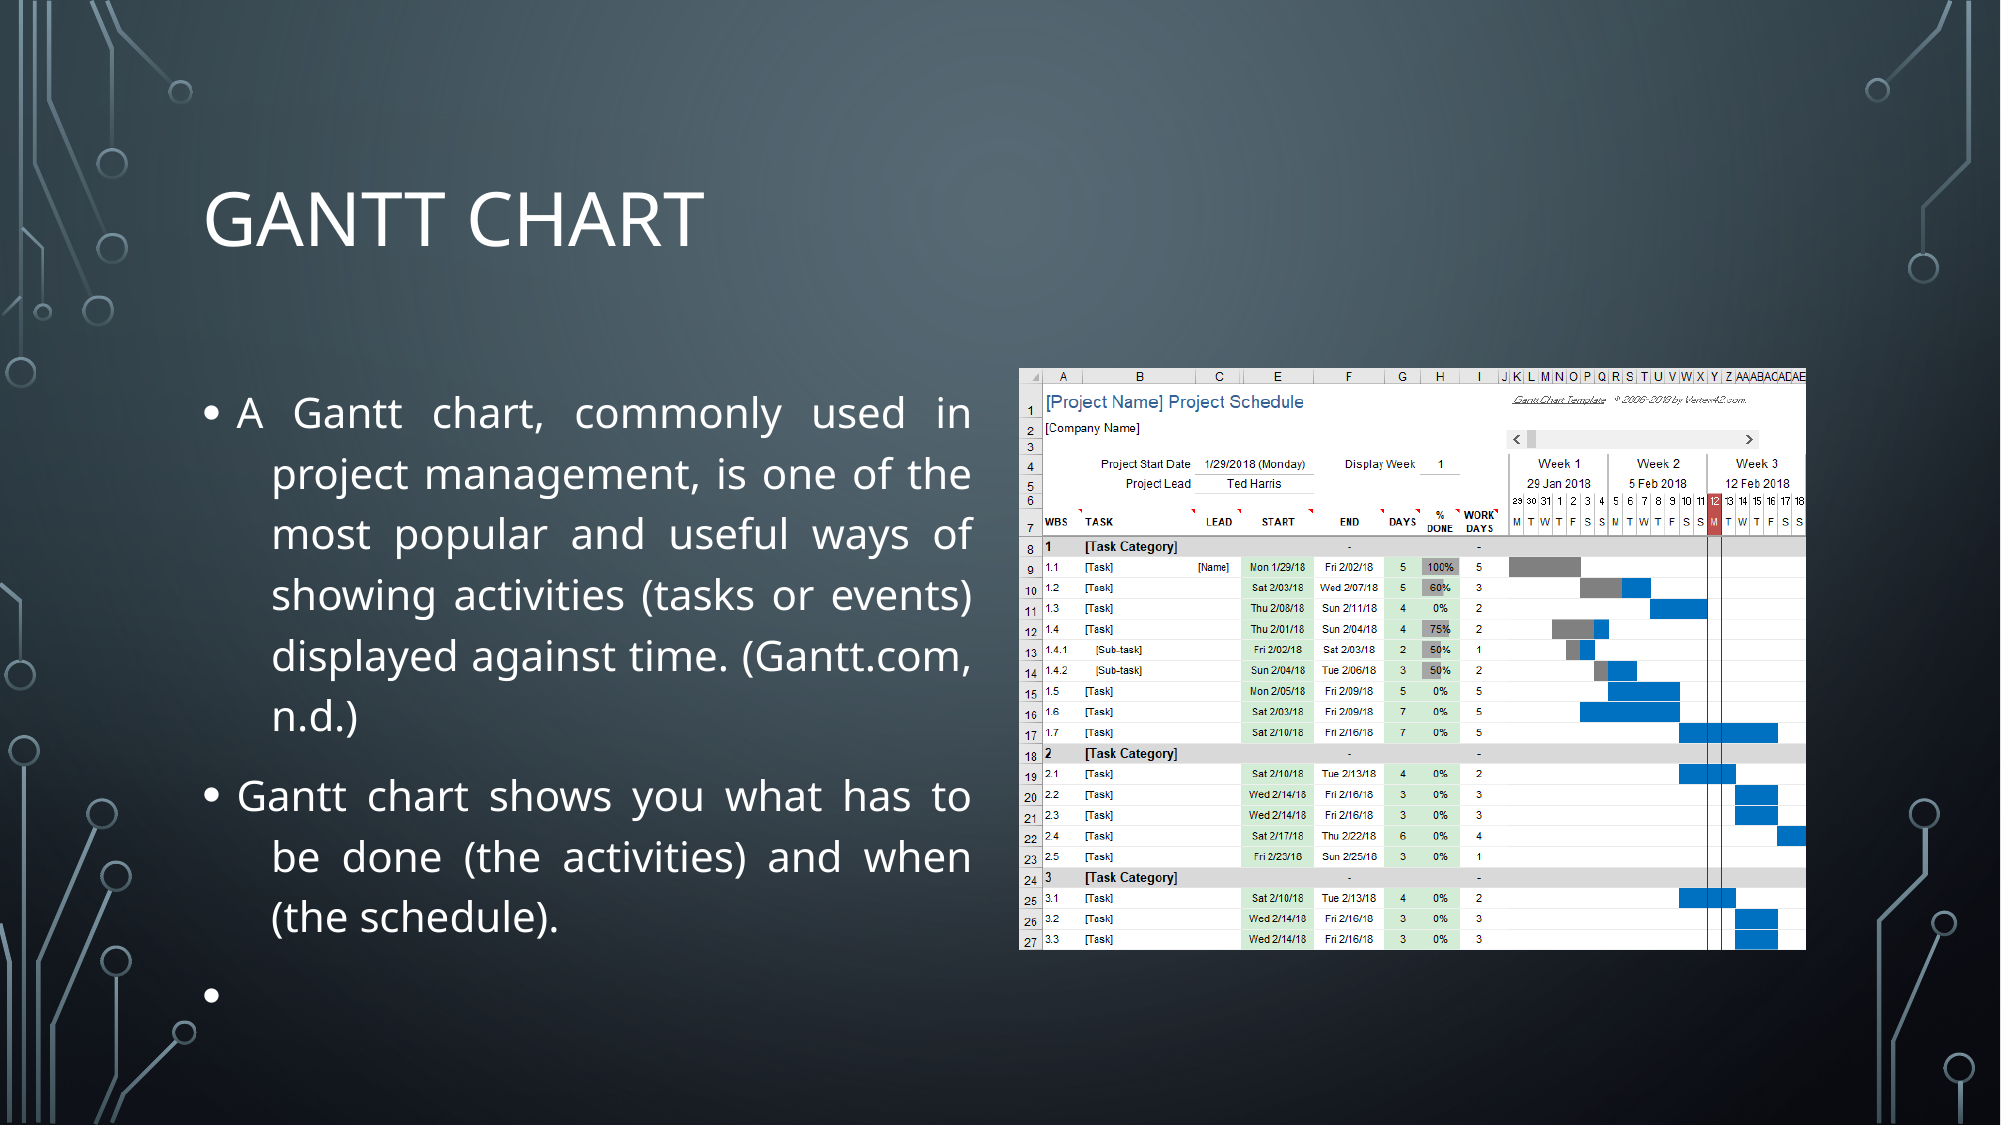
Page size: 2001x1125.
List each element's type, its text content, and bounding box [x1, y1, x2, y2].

title Gantt Chart [187, 101, 1813, 344]
picture [1019, 369, 1806, 951]
list A Gantt chart, commonly used in project management, is one of the most popular and useful ways of showing activities (tasks or events) displayed against time. (Gantt.com, n.d.) Gantt chart shows you what has to be done (the activities) and when (the schedule). [187, 369, 988, 951]
